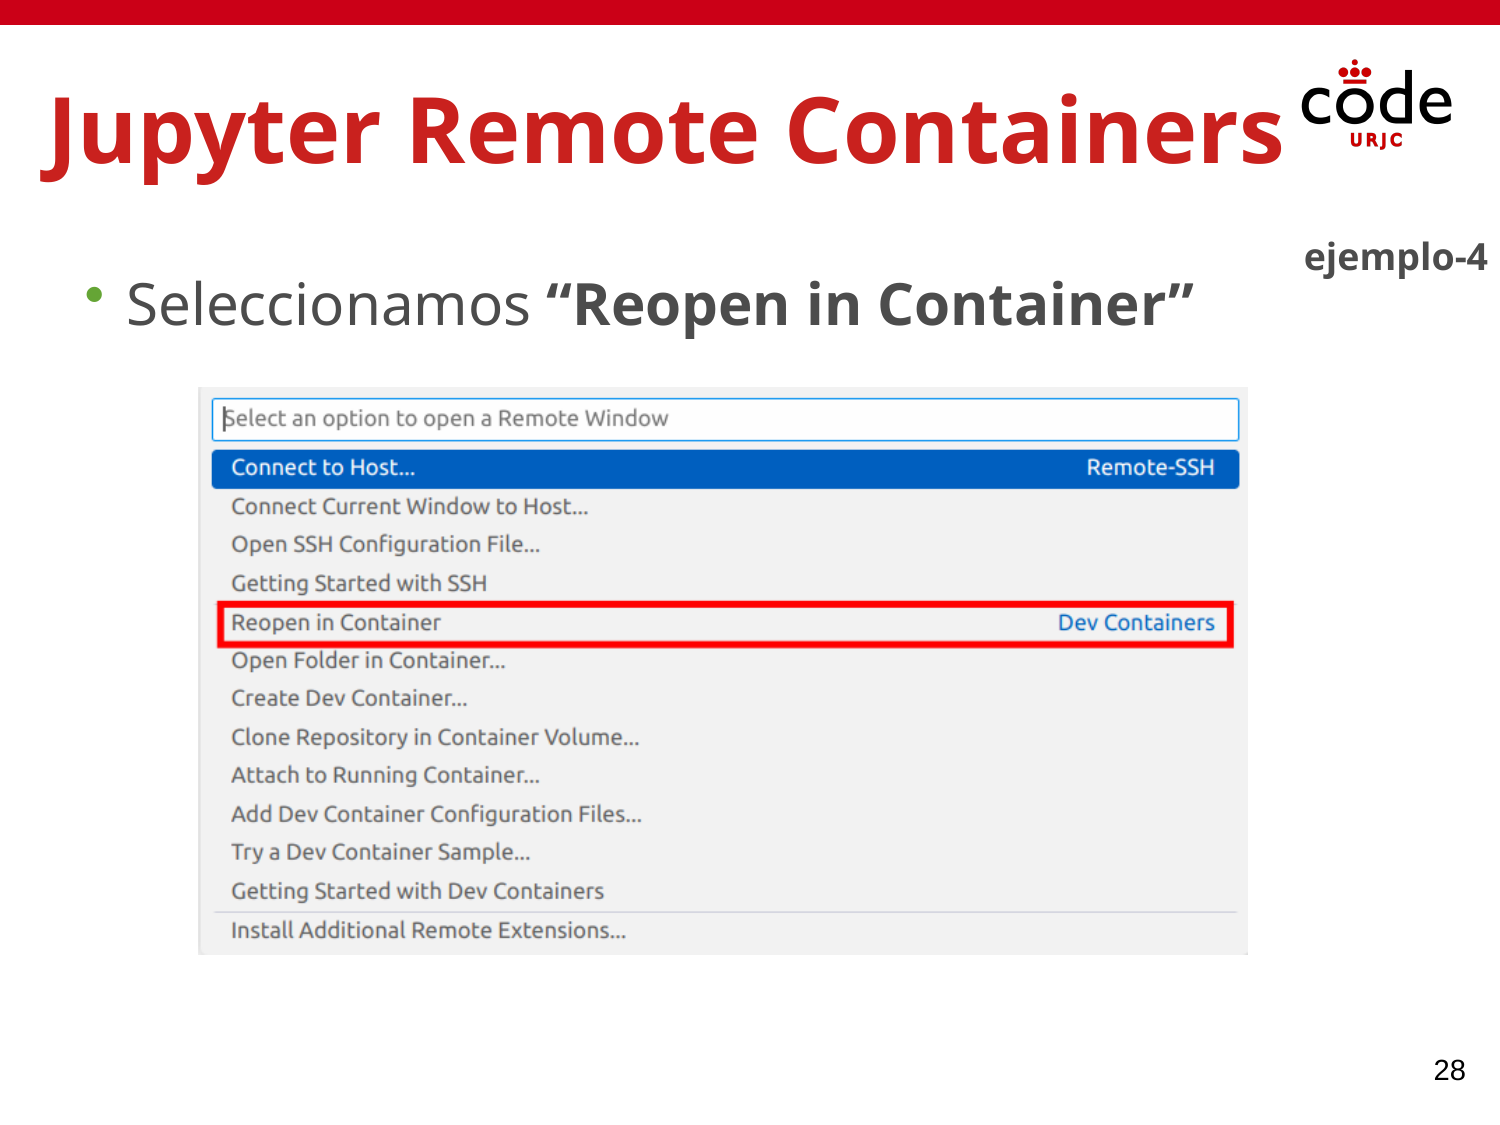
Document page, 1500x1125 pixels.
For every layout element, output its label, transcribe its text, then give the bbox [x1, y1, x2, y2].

picture [1284, 50, 1468, 161]
list Seleccionamos “Reopen in Container” [51, 259, 1436, 1006]
title Jupyter Remote Containers [32, 79, 1413, 189]
text_box ejemplo-4 [1289, 223, 1500, 287]
picture [198, 387, 1248, 955]
